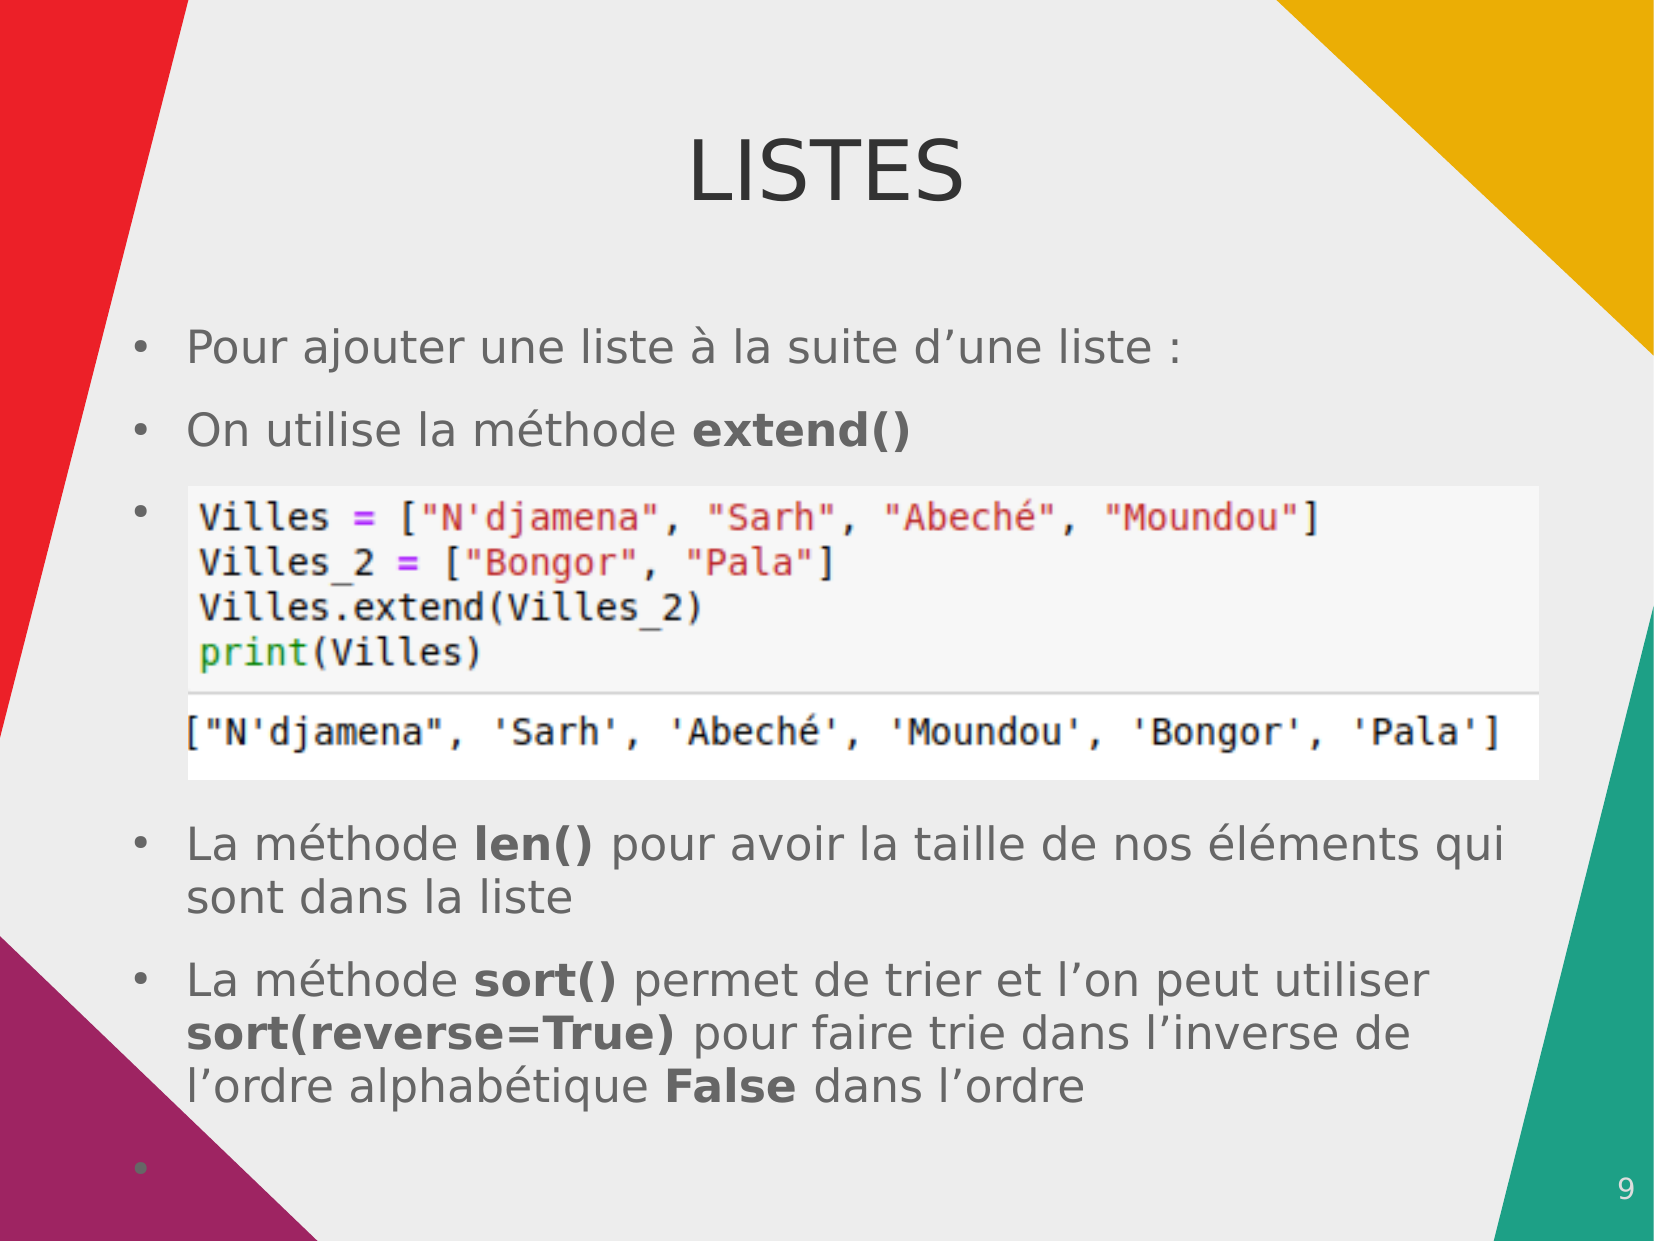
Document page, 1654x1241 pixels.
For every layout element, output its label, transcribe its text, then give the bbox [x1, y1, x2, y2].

picture [188, 486, 1539, 780]
title LISTES [114, 73, 1539, 271]
list Pour ajouter une liste à la suite d’une liste : On utilise la méthode extend() La méthode len() pour avoir la taille de nos éléments qui sont dans la liste La méthode sort() permet de trier et l’on peut utiliser sort(reverse=True) pour faire trie dans l’inverse de l’ordre alphabétique False dans l’ordre [114, 320, 1539, 1158]
